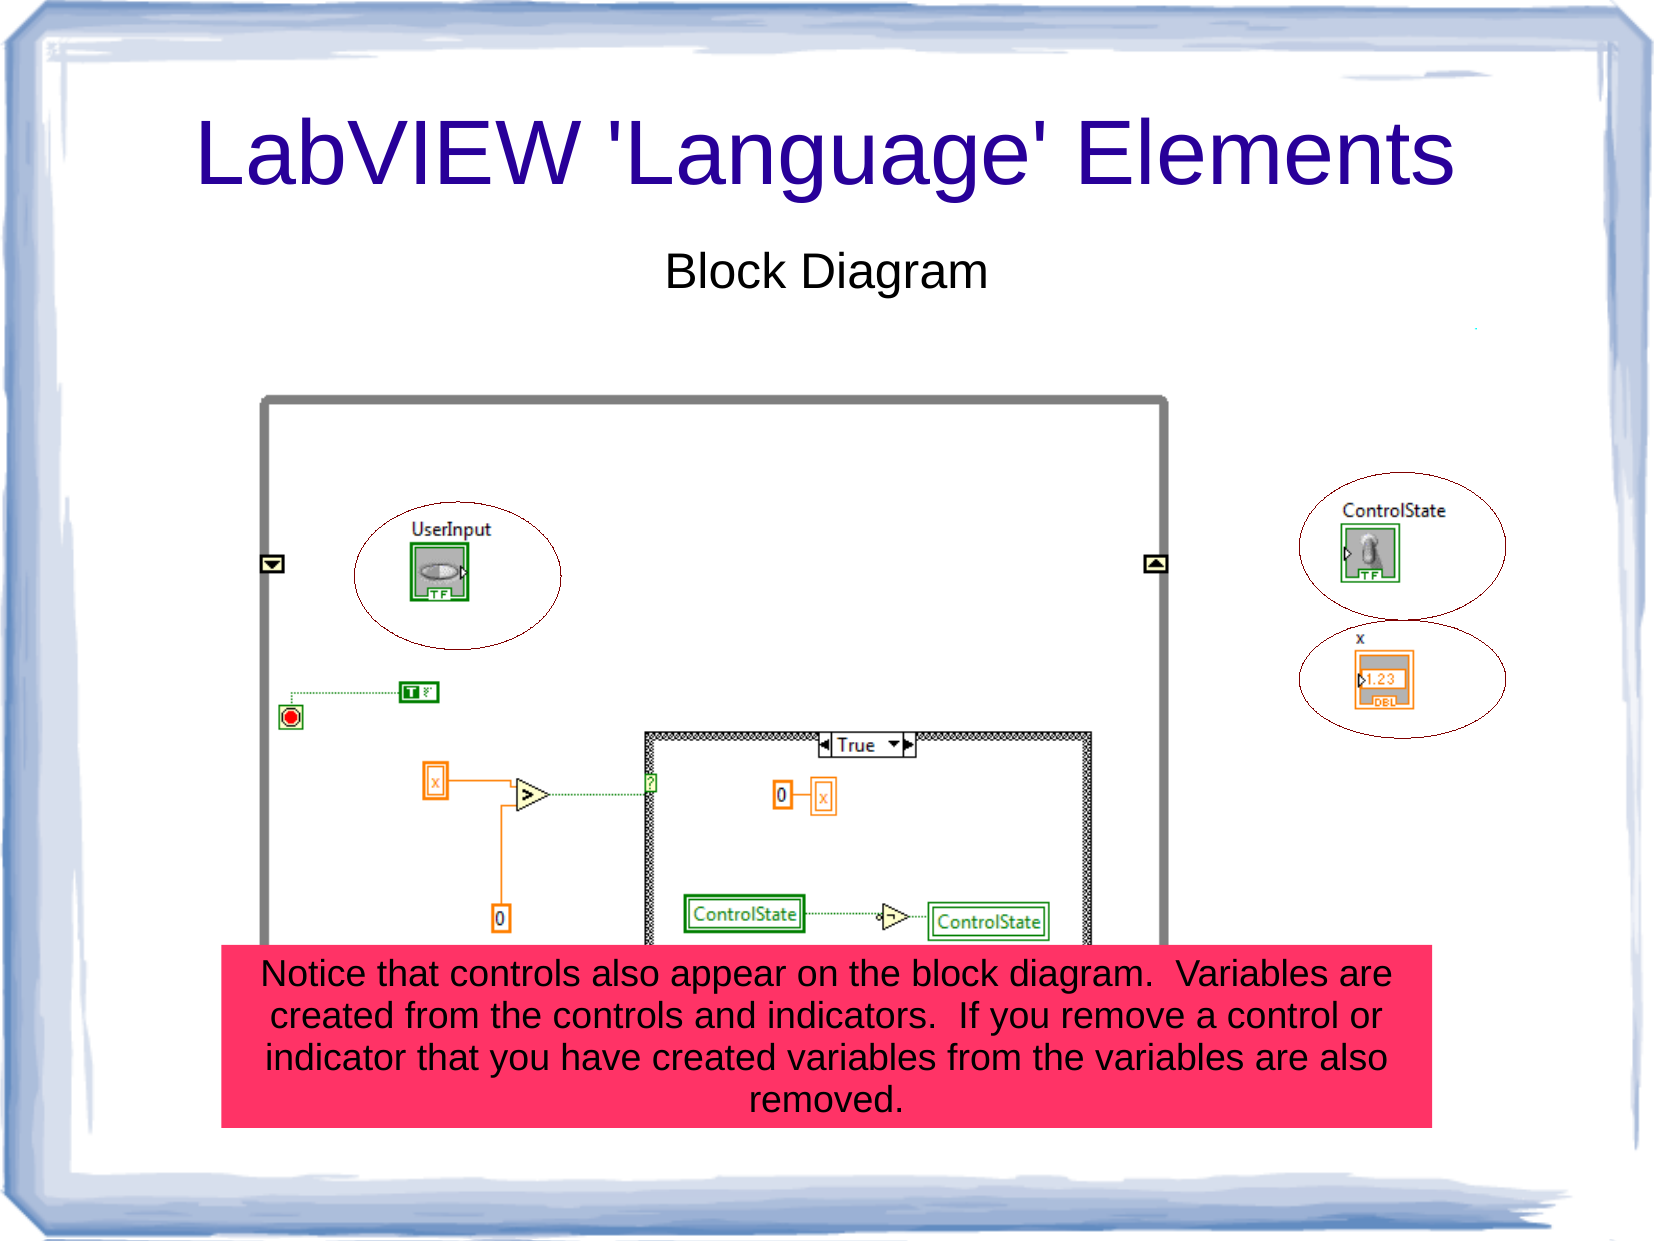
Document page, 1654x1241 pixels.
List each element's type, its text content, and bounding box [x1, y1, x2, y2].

picture [0, 0, 1654, 1241]
text_box Notice that controls also appear on the block diagram. Variables are created from the controls and indicators. If you remove a control or indicator that you have created variables from the variables are also removed. [221, 944, 1433, 1128]
text_box Block Diagram [413, 236, 1241, 307]
title LabVIEW 'Language' Elements [82, 56, 1571, 250]
text_box [354, 501, 562, 650]
text_box [1299, 472, 1506, 739]
